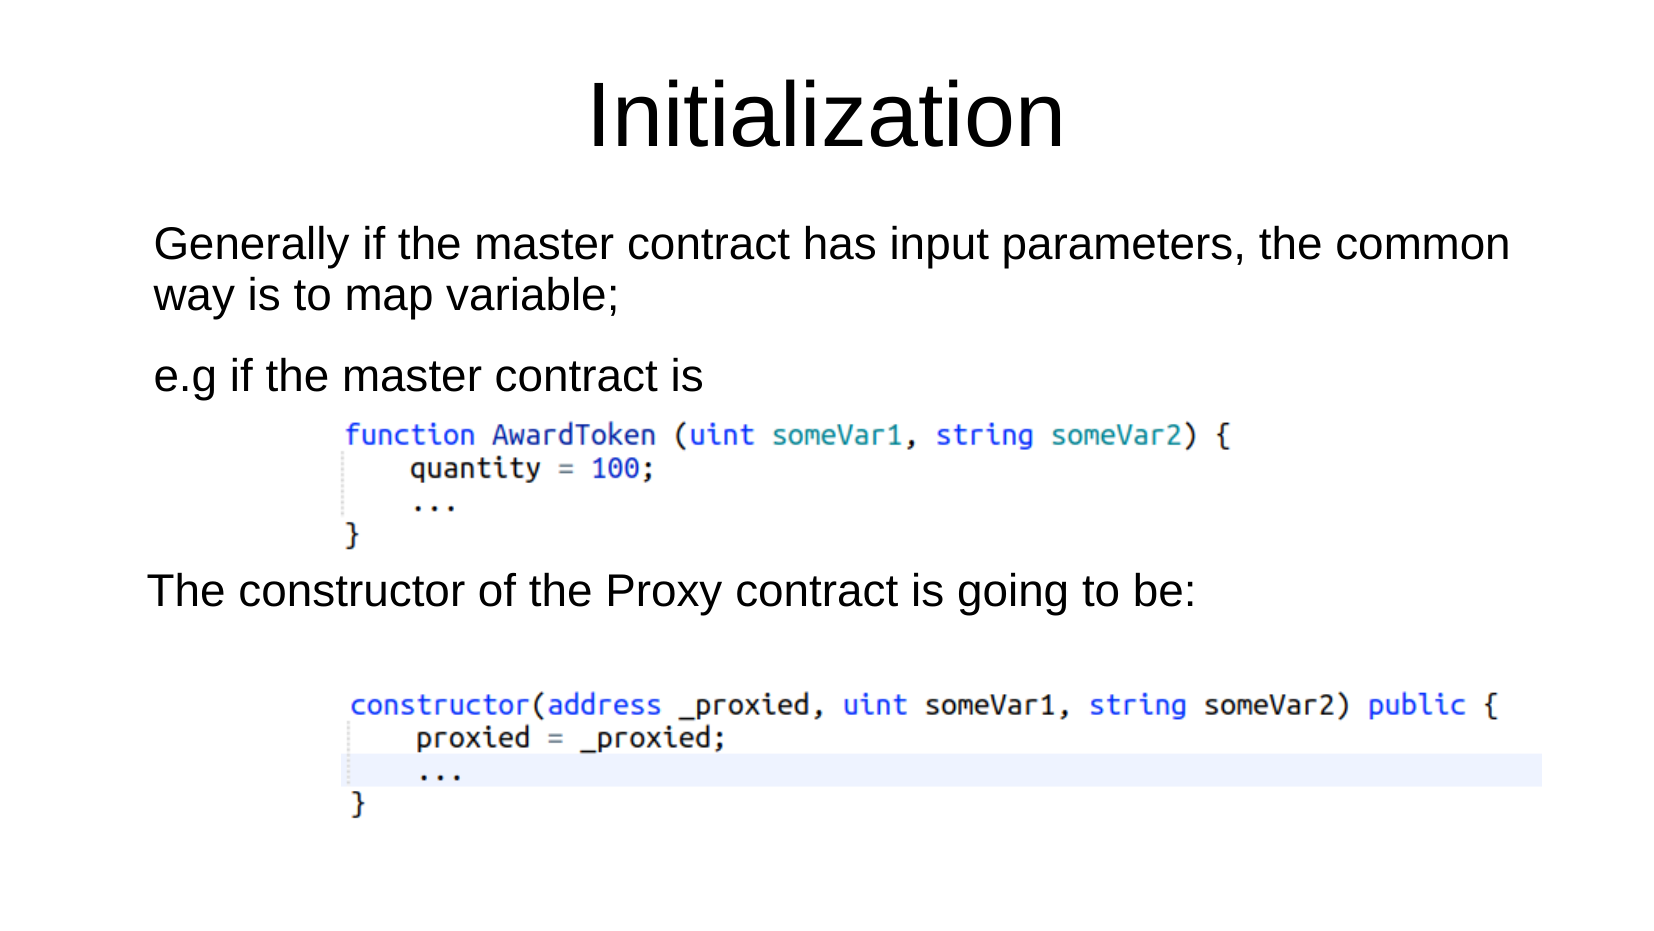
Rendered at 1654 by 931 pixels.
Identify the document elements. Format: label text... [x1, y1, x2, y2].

title Initialization [82, 37, 1571, 193]
list Generally if the master contract has input parameters, the common way is to map variable; e.g if the master contract is [82, 217, 1571, 758]
text_box The constructor of the Proxy contract is going to be: [131, 557, 1654, 676]
picture [335, 404, 1246, 557]
picture [341, 679, 1542, 841]
